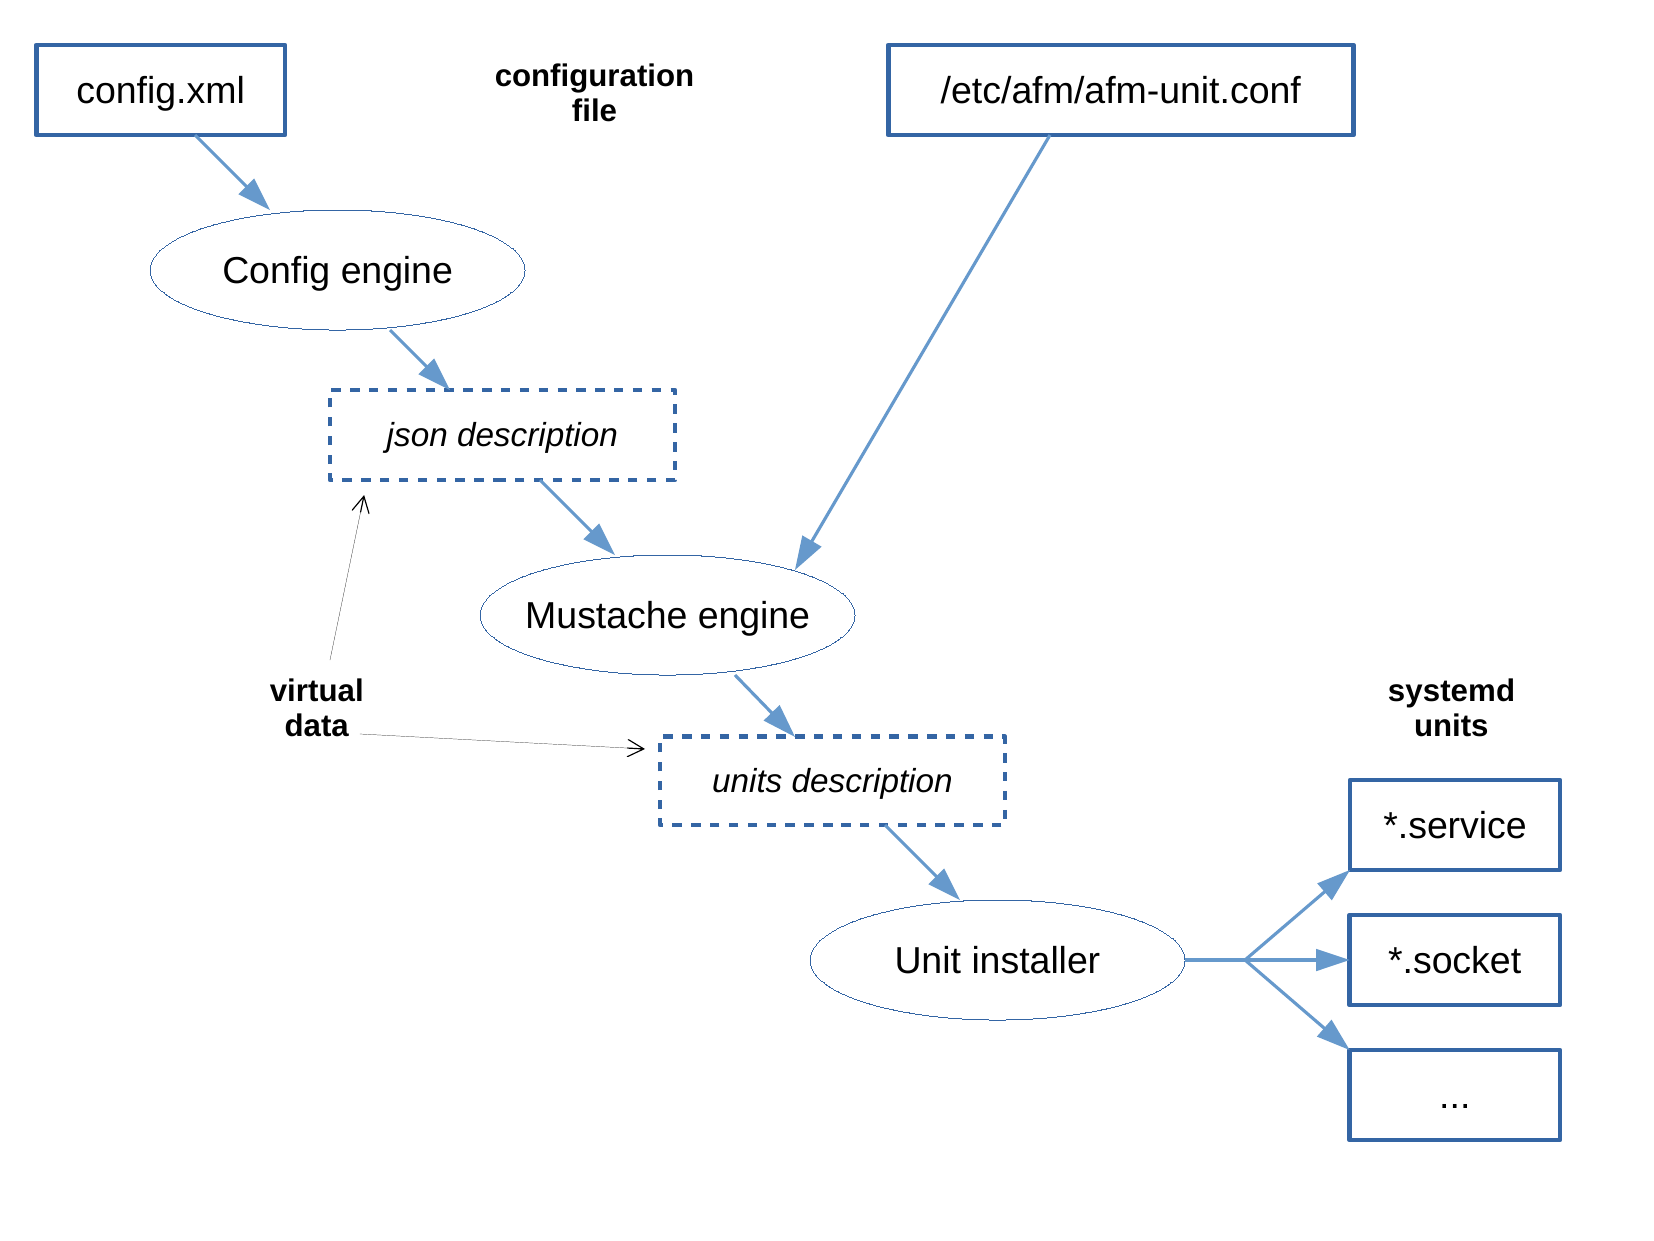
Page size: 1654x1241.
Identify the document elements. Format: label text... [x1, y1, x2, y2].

text_box systemd units [1373, 665, 1531, 751]
text_box ... [1349, 1050, 1561, 1141]
text_box virtual data [255, 665, 379, 751]
text_box *.socket [1349, 915, 1561, 1006]
text_box configuration file [480, 50, 710, 136]
text_box Config engine [150, 210, 526, 331]
text_box config.xml [36, 45, 286, 136]
text_box /etc/afm/afm-unit.conf [888, 45, 1354, 136]
text_box units description [660, 736, 1006, 826]
text_box json description [330, 390, 676, 481]
text_box Mustache engine [480, 555, 856, 676]
text_box Unit installer [810, 900, 1185, 1021]
text_box *.service [1350, 780, 1561, 871]
